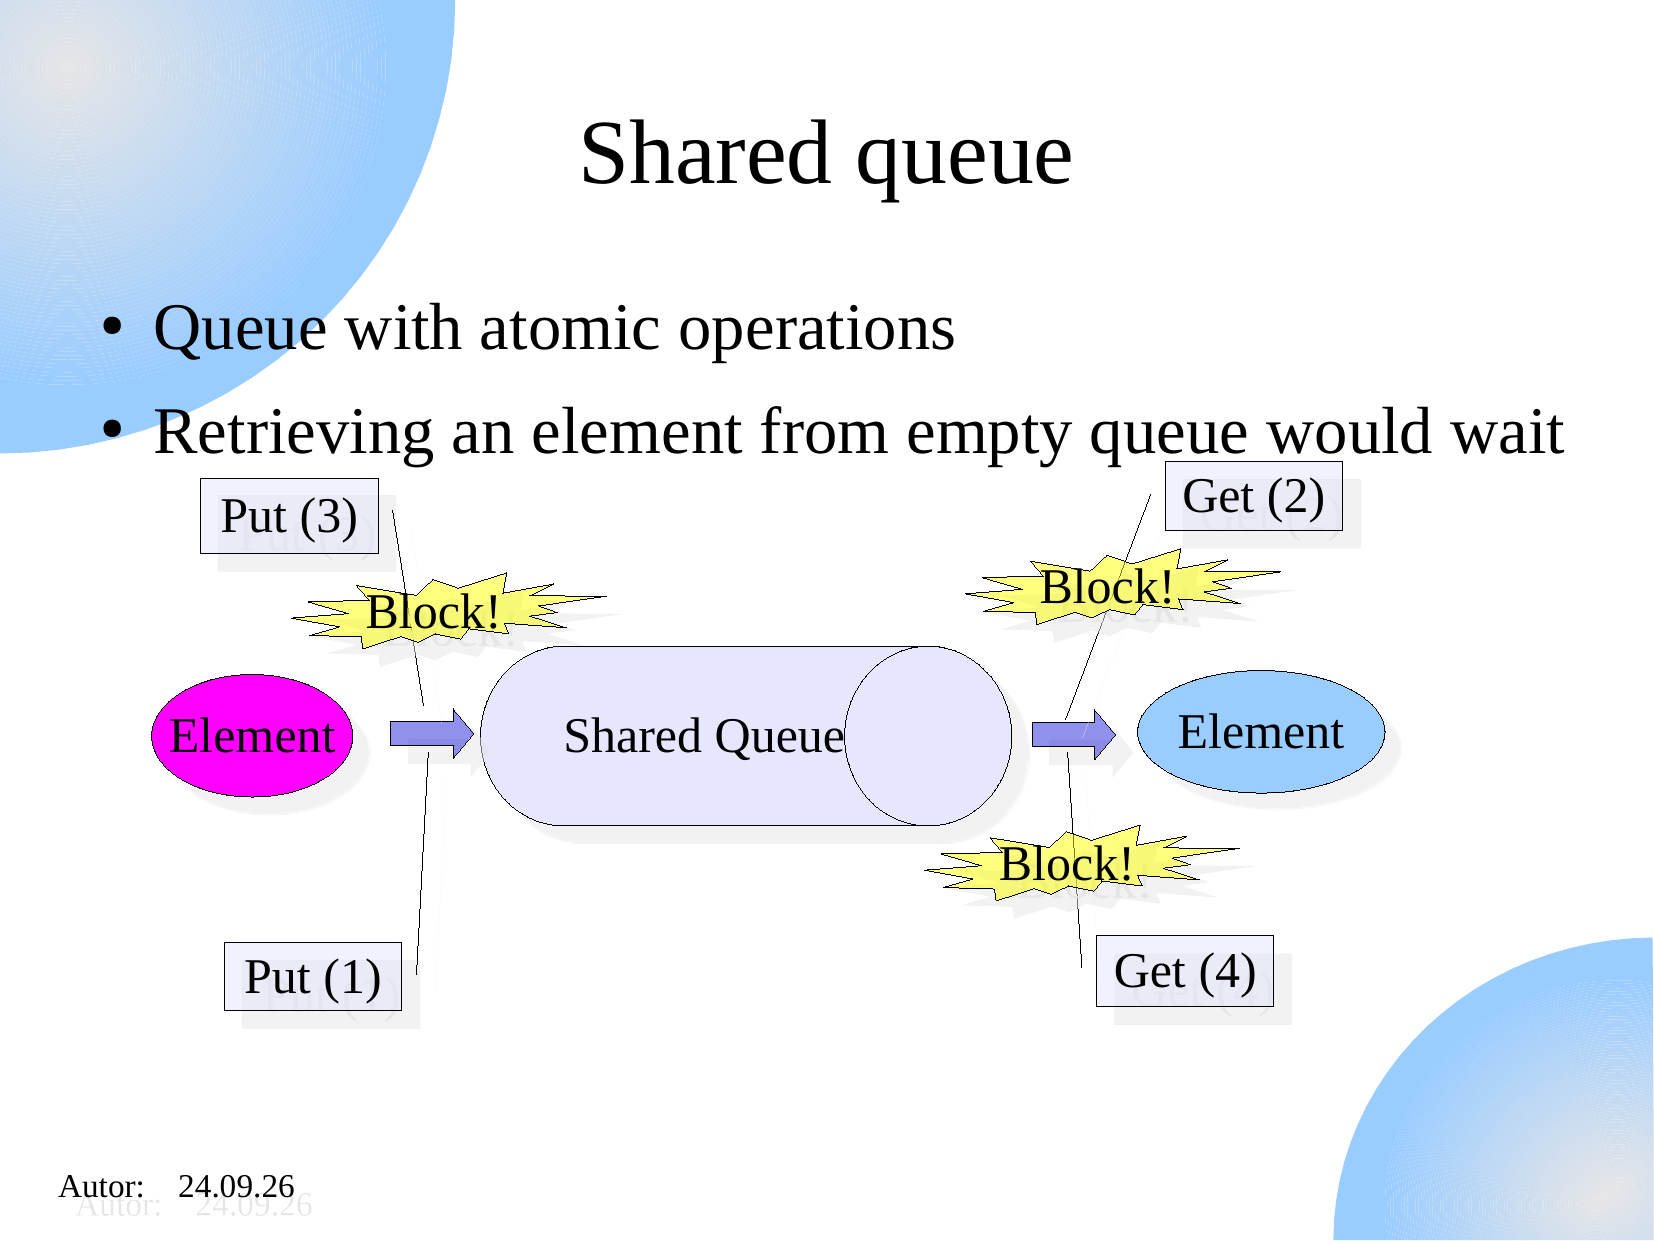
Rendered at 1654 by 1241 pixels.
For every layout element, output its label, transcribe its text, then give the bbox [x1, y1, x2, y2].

text_box [390, 708, 474, 759]
text_box Get (2) [1165, 462, 1343, 530]
text_box Element [1137, 670, 1386, 794]
text_box Block! [291, 572, 607, 649]
text_box [1032, 709, 1116, 760]
text_box Get (4) [1097, 935, 1274, 1006]
text_box Shared Queue [480, 646, 1012, 826]
text_box Element [151, 674, 353, 798]
list Queue with atomic operations Retrieving an element from empty queue would wait [82, 290, 1571, 1010]
title Shared queue [82, 49, 1571, 257]
text_box Block! [924, 825, 1240, 901]
text_box Put (3) [201, 478, 378, 554]
text_box Put (1) [225, 942, 402, 1011]
text_box Block! [965, 548, 1281, 625]
